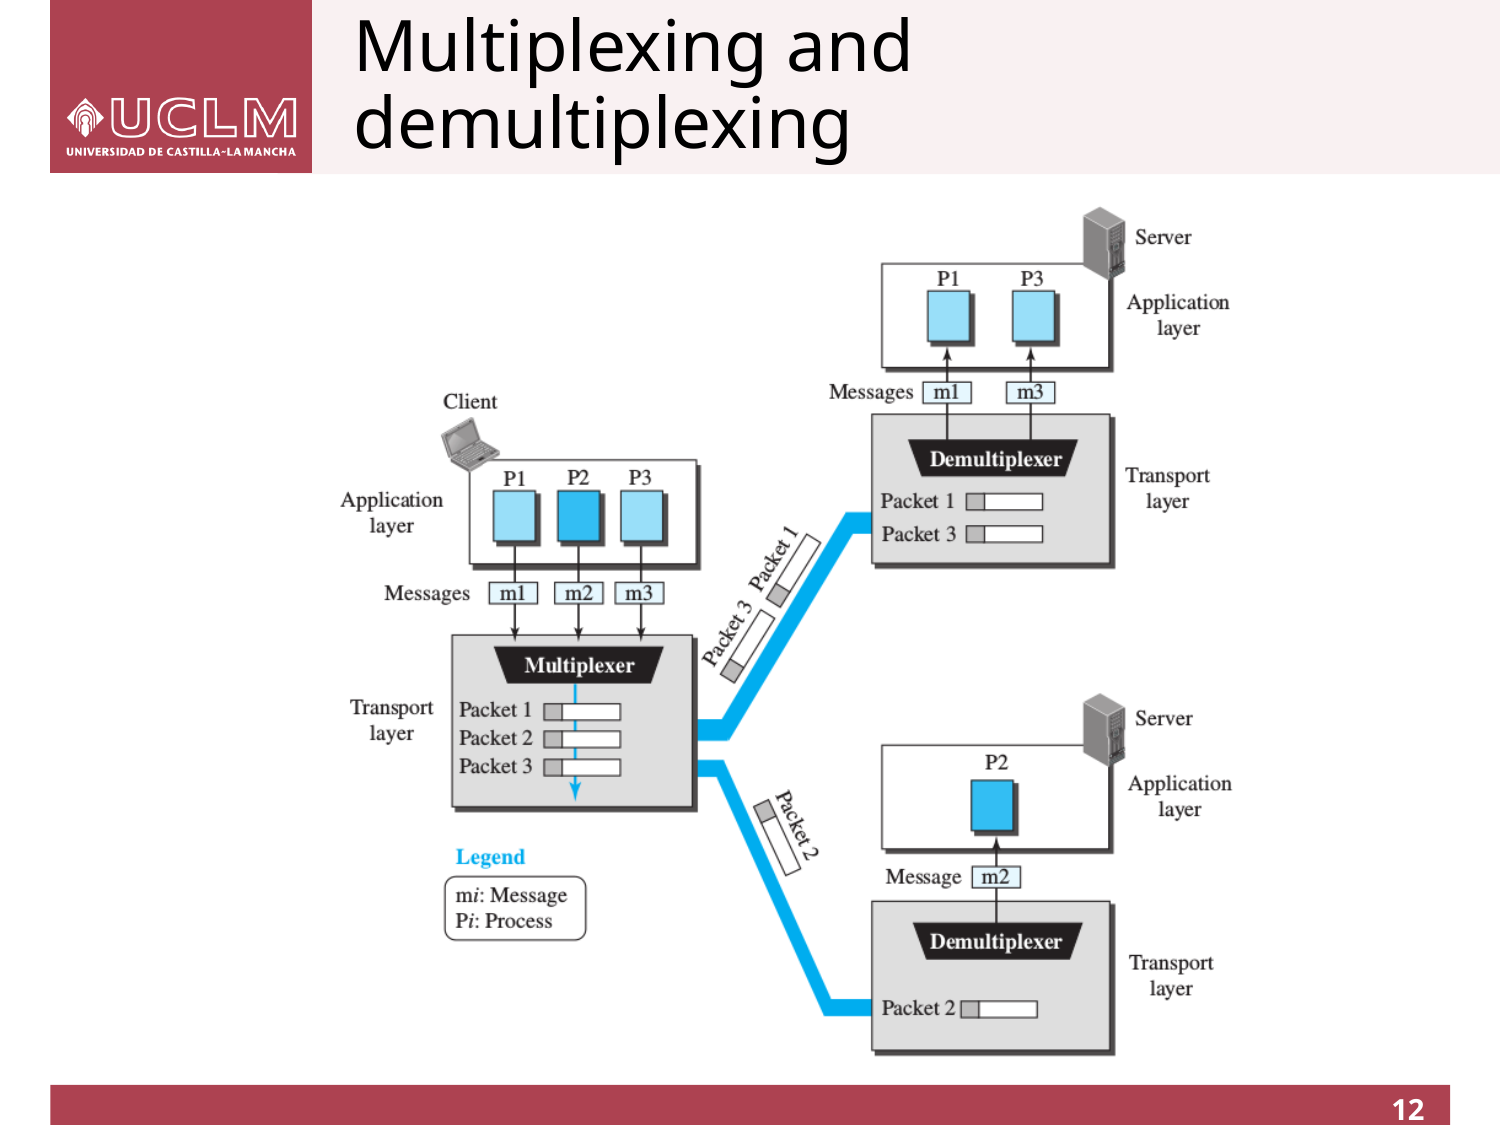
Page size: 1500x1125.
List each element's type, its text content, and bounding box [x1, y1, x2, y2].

picture [50, 0, 312, 173]
title Multiplexing and demultiplexing [353, 6, 1425, 168]
picture [333, 200, 1252, 1063]
